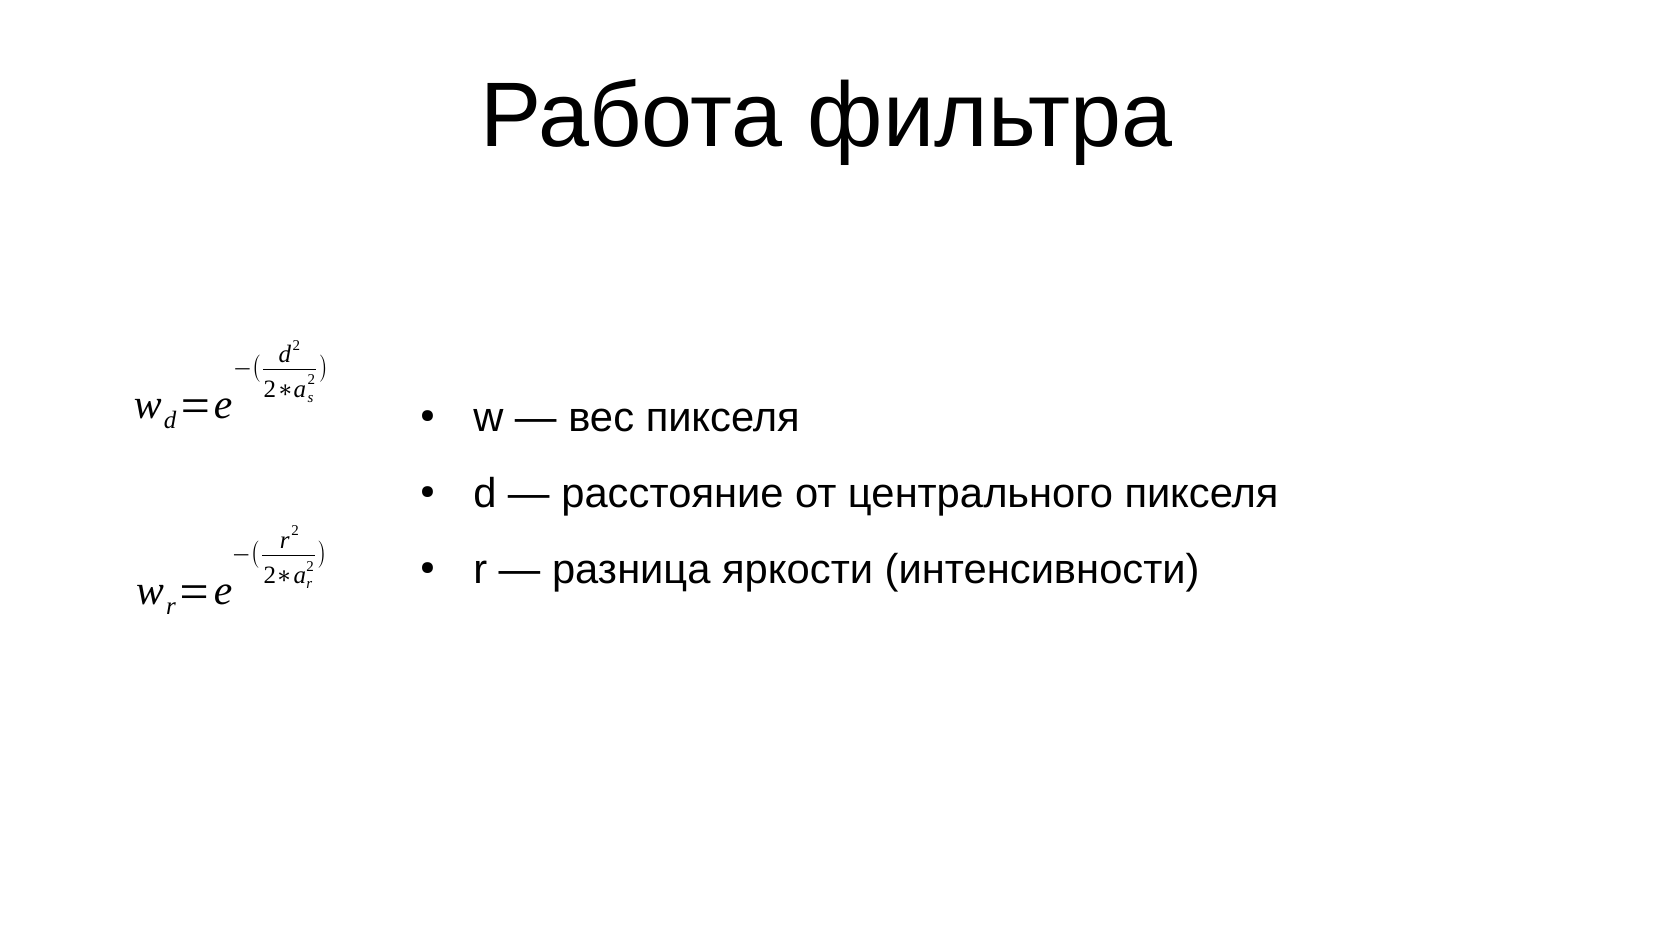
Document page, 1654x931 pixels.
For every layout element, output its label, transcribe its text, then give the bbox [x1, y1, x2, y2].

list w — вес пикселя d — расстояние от центрального пикселя r — разница яркости (интенсивности) [402, 289, 1613, 830]
chart [132, 336, 327, 434]
title Работа фильтра [82, 37, 1571, 193]
chart [771, 437, 890, 497]
chart [134, 522, 327, 620]
